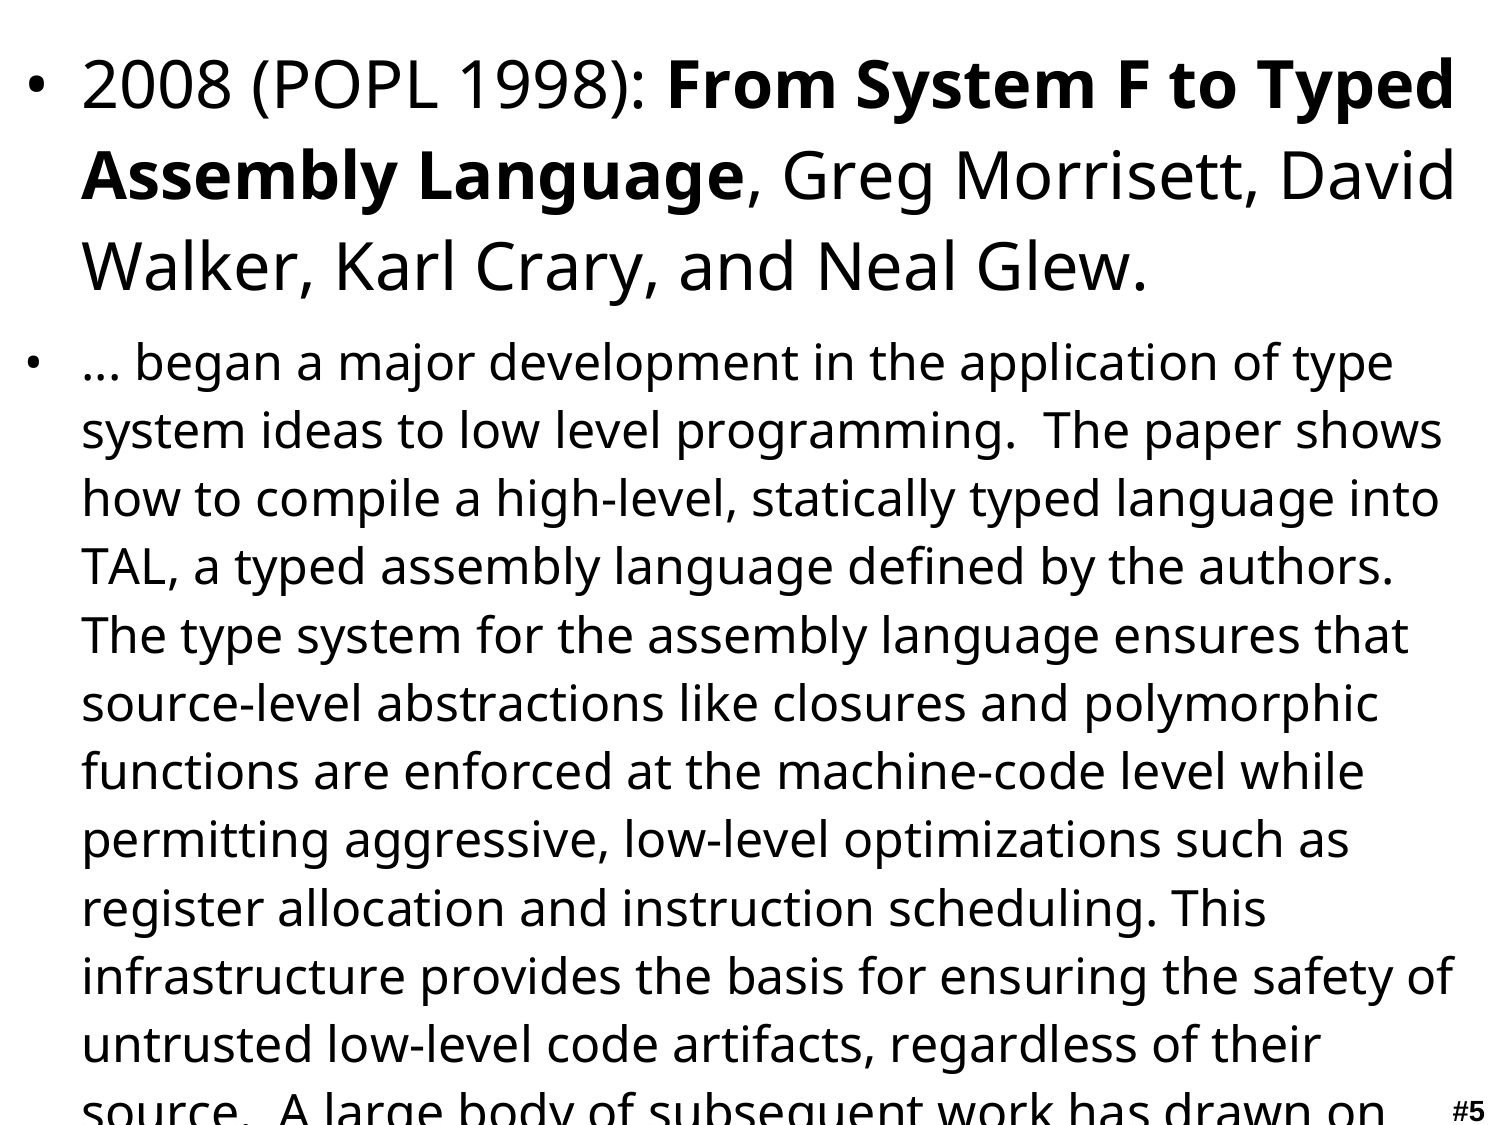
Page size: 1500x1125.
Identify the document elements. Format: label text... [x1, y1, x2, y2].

list 2008 (POPL 1998): From System F to Typed Assembly Language, Greg Morrisett, David Walker, Karl Crary, and Neal Glew. ... began a major development in the application of type system ideas to low level programming. The paper shows how to compile a high-level, statically typed language into TAL, a typed assembly language defined by the authors. The type system for the assembly language ensures that source-level abstractions like closures and polymorphic functions are enforced at the machine-code level while permitting aggressive, low-level optimizations such as register allocation and instruction scheduling. This infrastructure provides the basis for ensuring the safety of untrusted low-level code artifacts, regardless of their source. A large body of subsequent work has drawn on the ideas in this paper, including work on proof-carrying code and certifying compilers. [24, 37, 1476, 1101]
